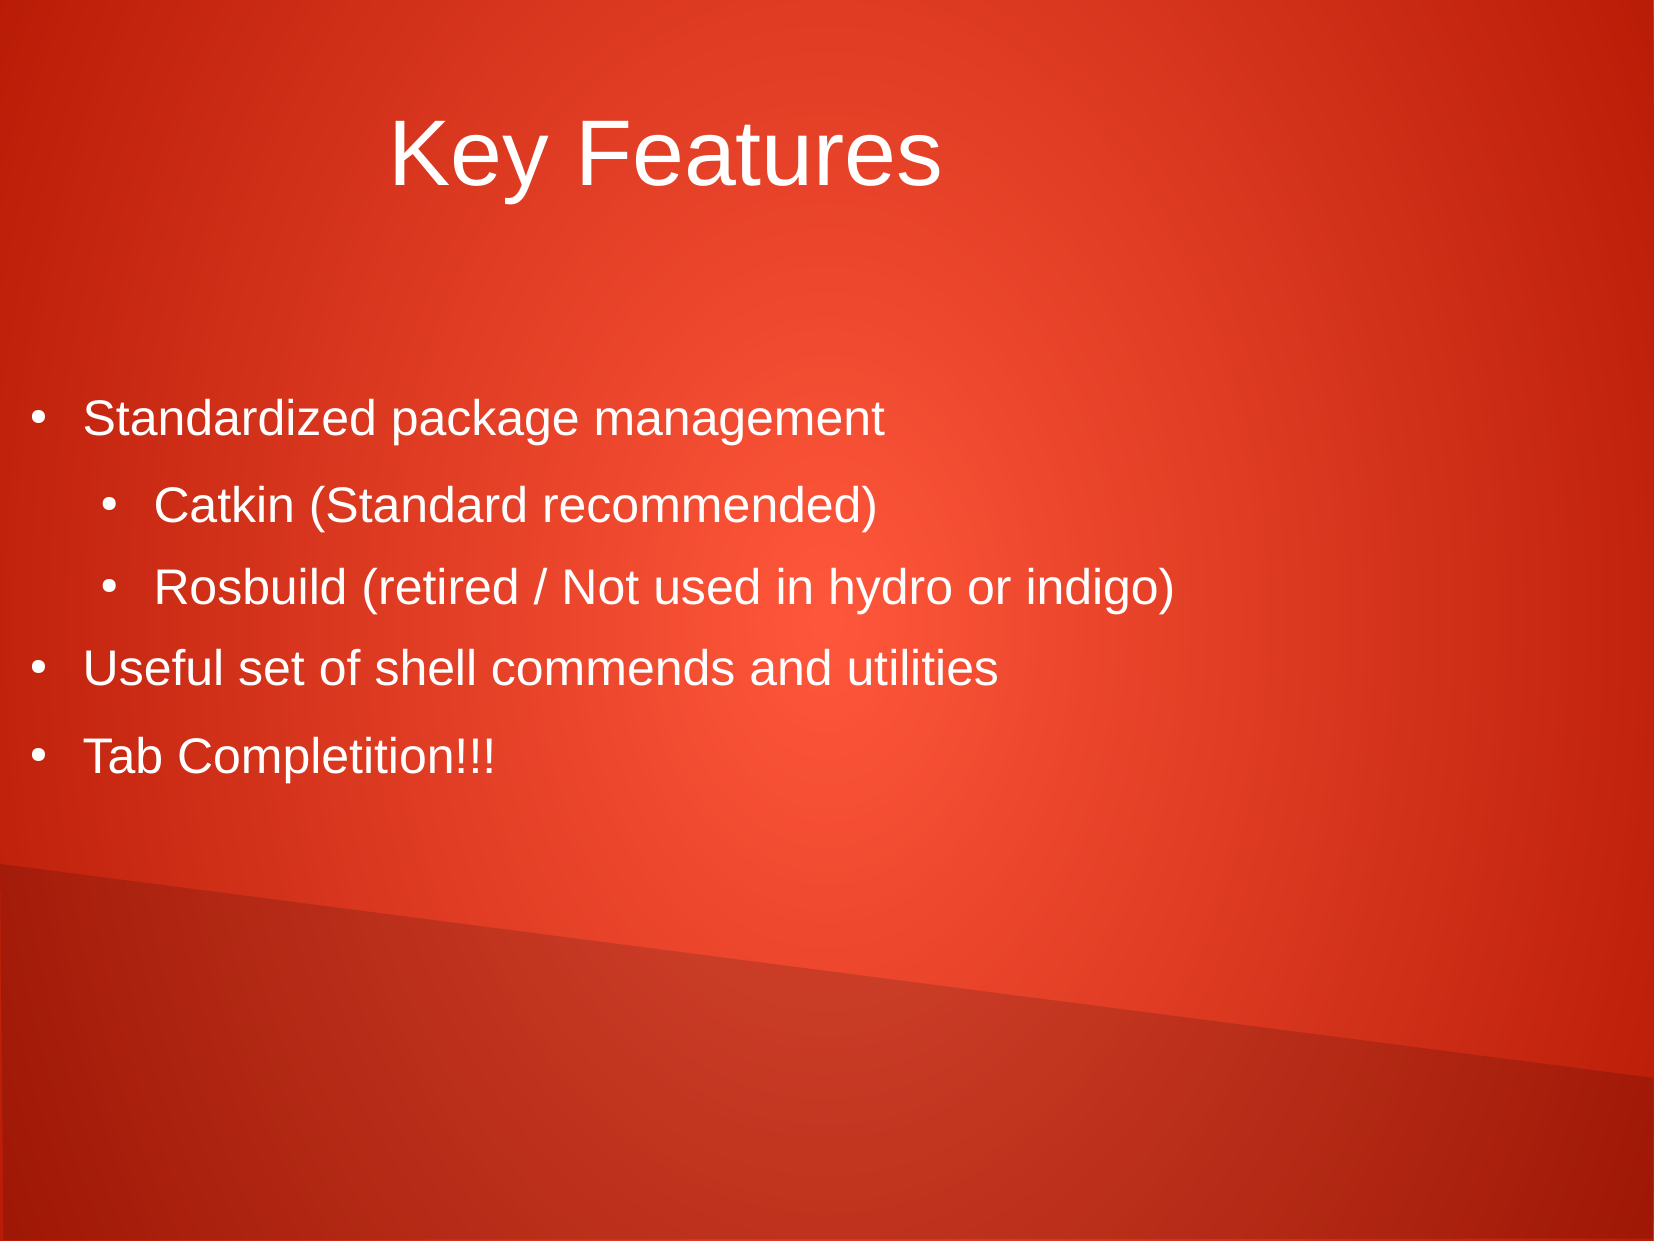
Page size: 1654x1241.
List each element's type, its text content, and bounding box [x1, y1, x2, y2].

title Key Features [82, 49, 1250, 257]
list Standardized package management Catkin (Standard recommended) Rosbuild (retired / Not used in hydro or indigo) Useful set of shell commends and utilities Tab Completition!!! [11, 390, 1501, 990]
